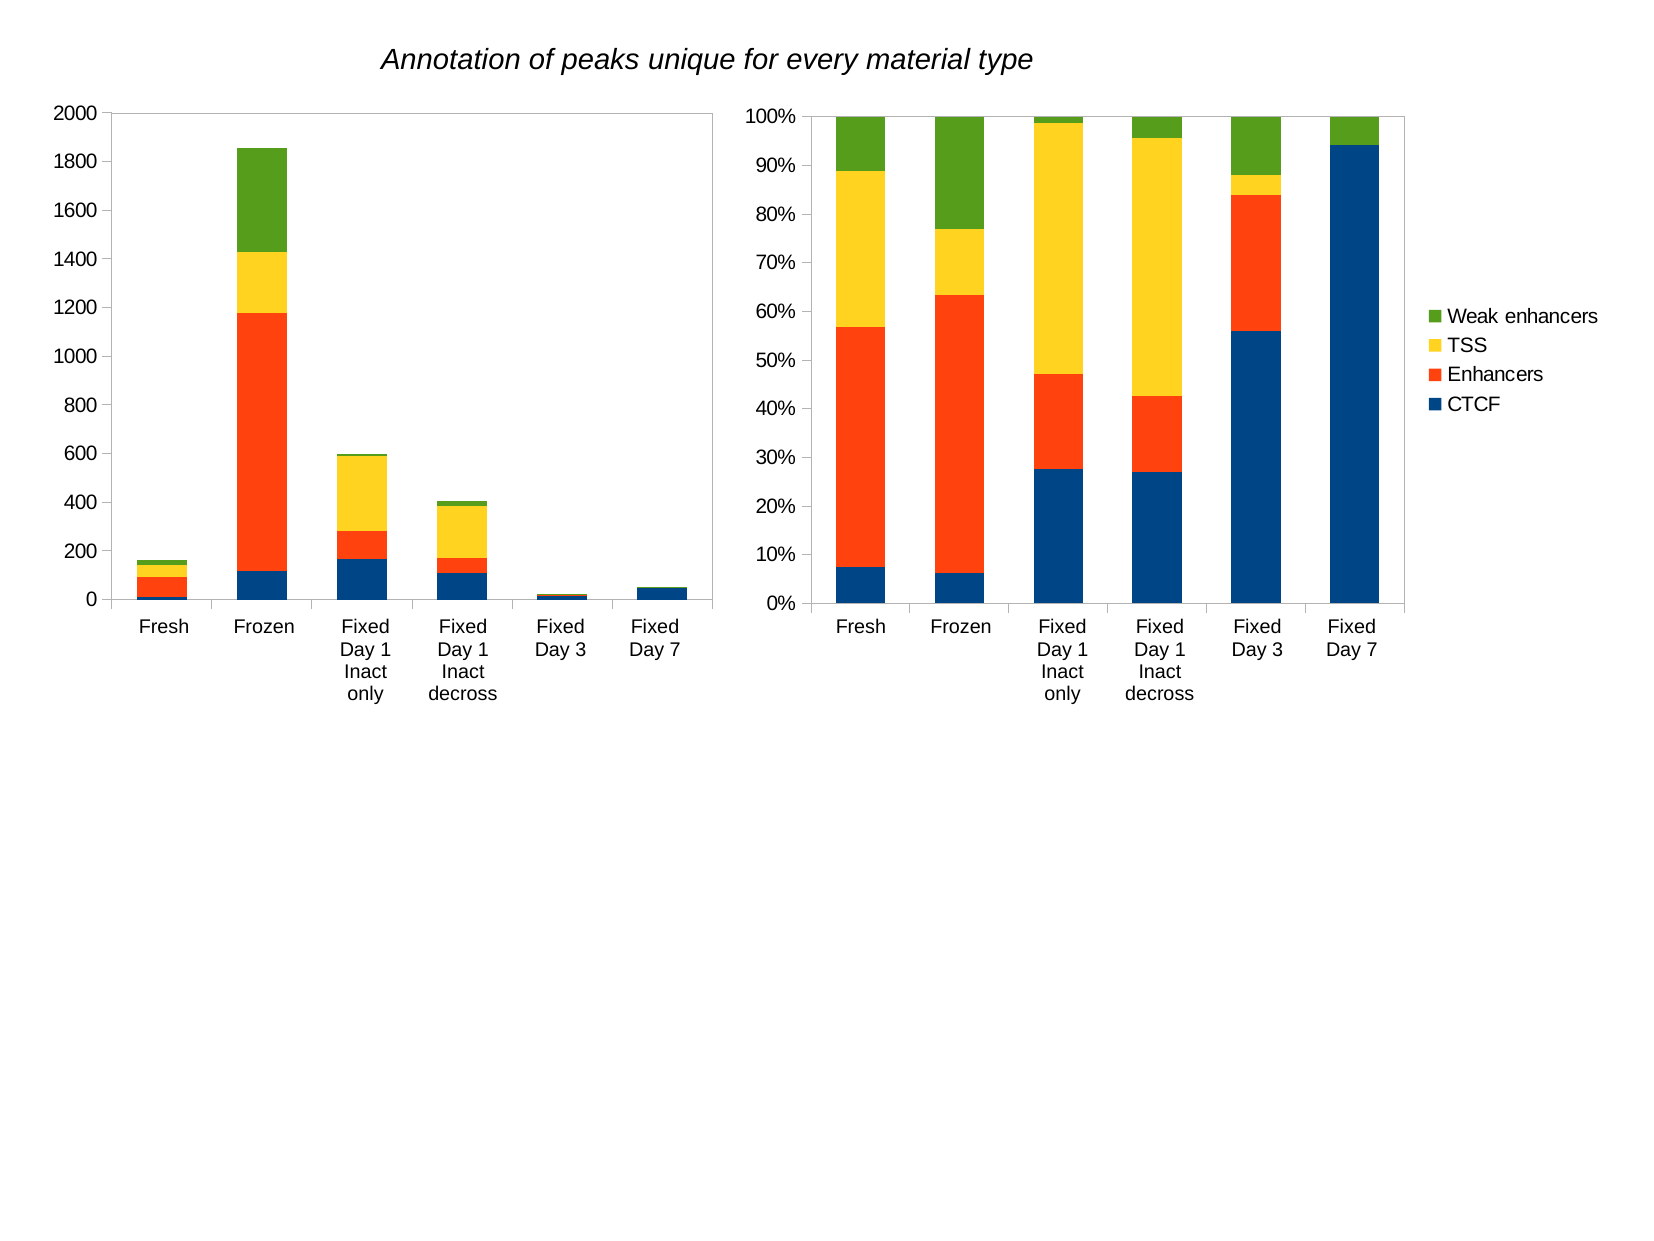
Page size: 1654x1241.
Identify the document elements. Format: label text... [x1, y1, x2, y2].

text_box Fixed Day 3 [1216, 608, 1299, 668]
text_box Fixed Day 7 [614, 608, 696, 668]
text_box Frozen [218, 608, 310, 646]
text_box Fixed Day 1 Inact only [325, 608, 407, 713]
text_box Fixed Day 7 [1311, 608, 1393, 668]
text_box Frozen [915, 608, 1007, 646]
text_box Fixed Day 3 [519, 608, 602, 668]
text_box Fixed Day 1 Inact decross [413, 608, 513, 713]
text_box Annotation of peaks unique for every material type [366, 35, 1050, 84]
chart [35, 90, 1619, 626]
text_box Fresh [821, 608, 902, 646]
text_box Fresh [124, 608, 205, 646]
text_box Fixed Day 1 Inact decross [1110, 608, 1210, 713]
text_box Fixed Day 1 Inact only [1022, 608, 1104, 713]
